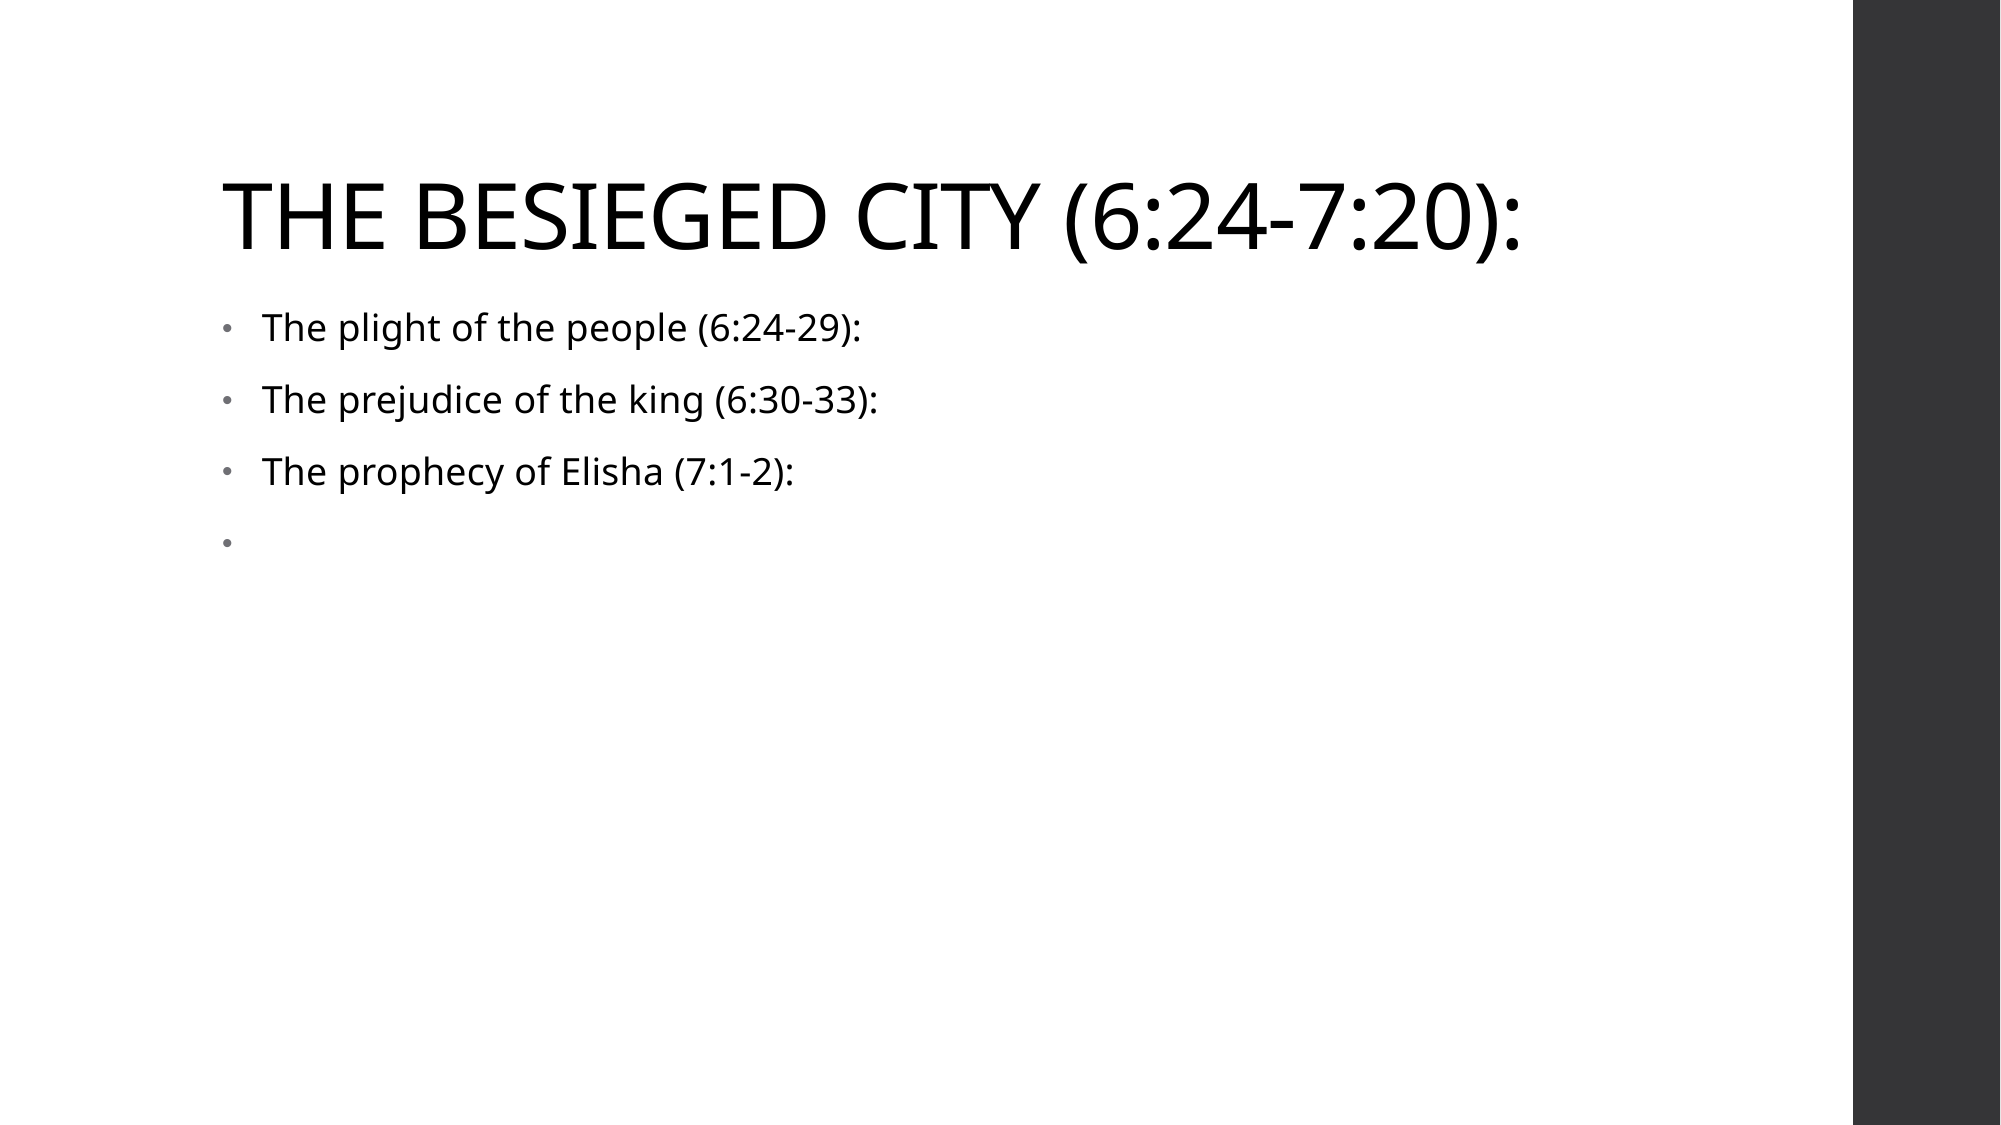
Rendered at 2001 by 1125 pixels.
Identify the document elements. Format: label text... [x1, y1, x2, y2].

list The plight of the people (6:24-29): The prejudice of the king (6:30-33): The prophecy of Elisha (7:1-2): [206, 299, 1617, 1014]
title THE BESIEGED CITY (6:24-7:20): [206, 60, 1797, 278]
